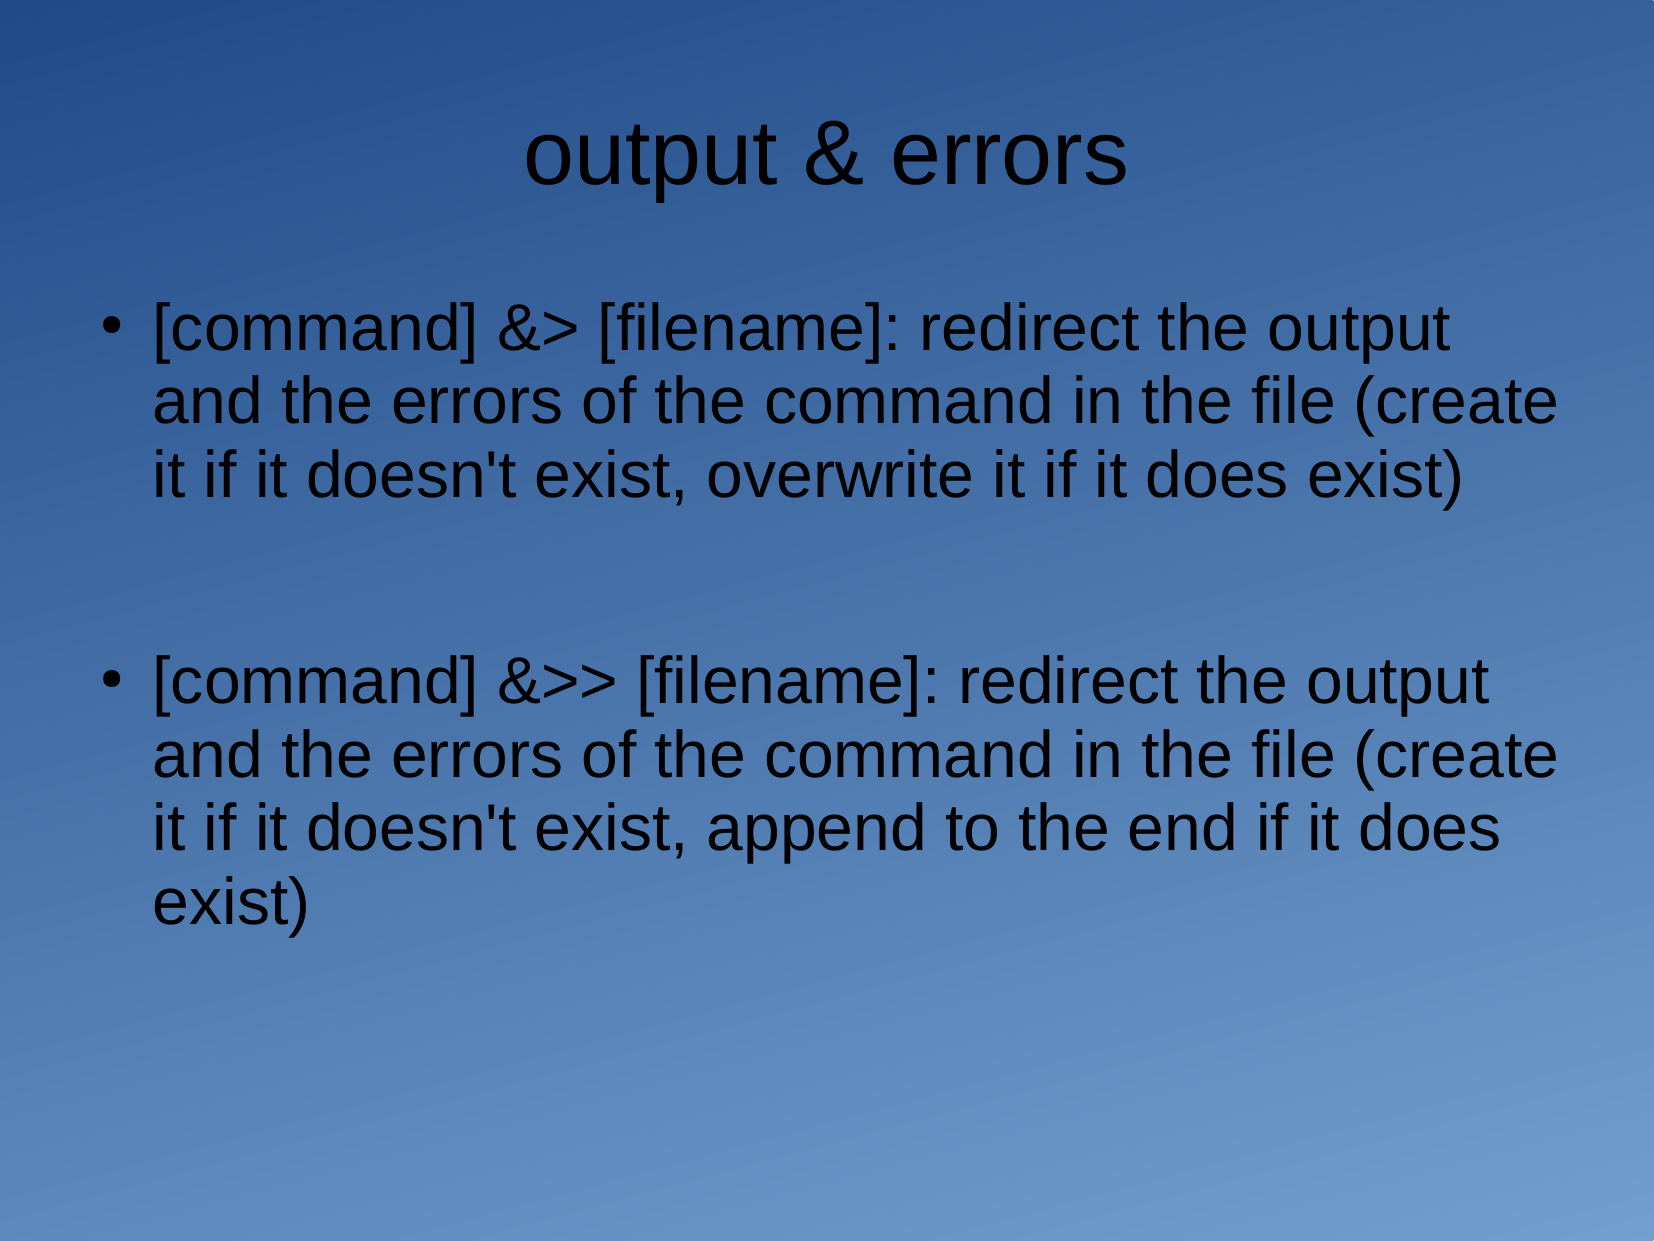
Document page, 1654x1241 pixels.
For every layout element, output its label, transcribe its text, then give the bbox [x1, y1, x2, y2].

title output & errors [82, 49, 1571, 257]
list [command] &> [filename]: redirect the output and the errors of the command in the file (create it if it doesn't exist, overwrite it if it does exist) [command] &>> [filename]: redirect the output and the errors of the command in the file (create it if it doesn't exist, append to the end if it does exist) [82, 290, 1571, 1010]
